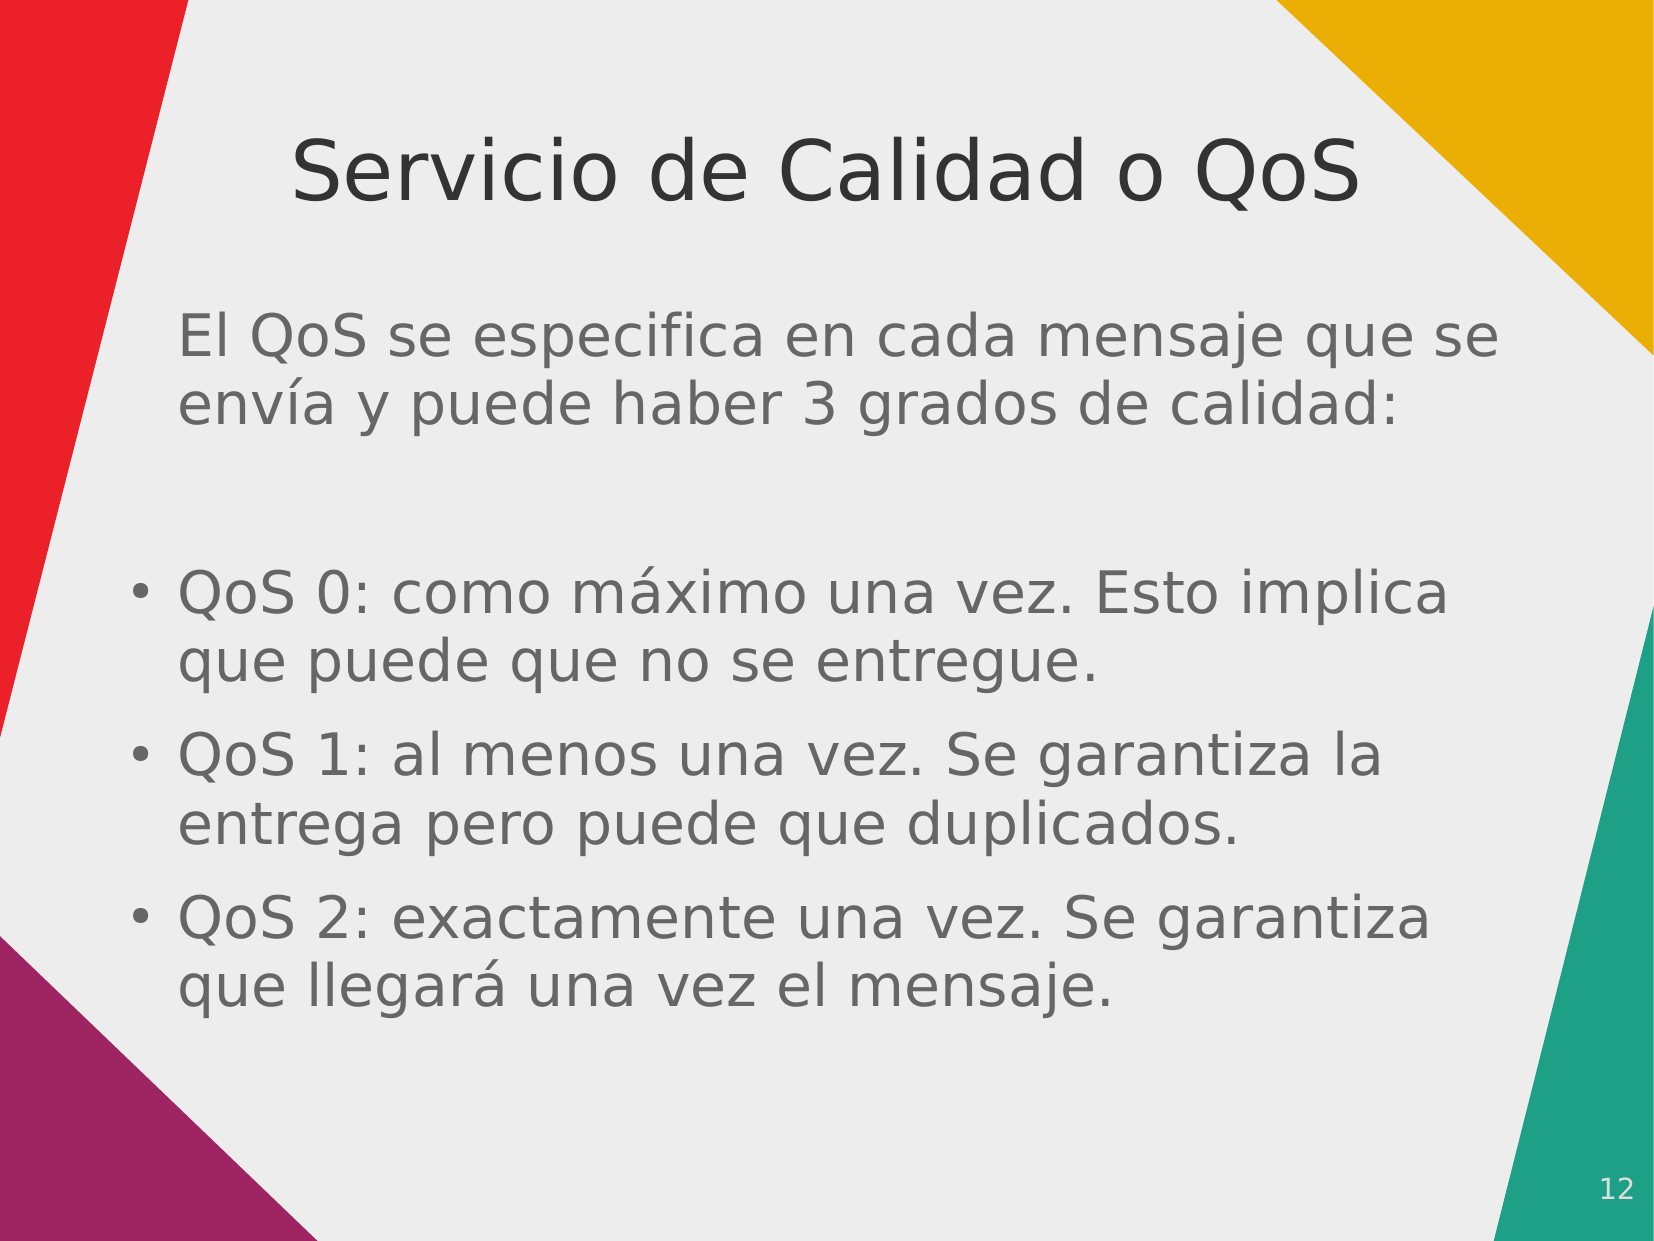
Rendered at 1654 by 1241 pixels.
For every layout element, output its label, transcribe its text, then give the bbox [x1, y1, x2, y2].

list El QoS se especifica en cada mensaje que se envía y puede haber 3 grados de calidad: QoS 0: como máximo una vez. Esto implica que puede que no se entregue. QoS 1: al menos una vez. Se garantiza la entrega pero puede que duplicados. QoS 2: exactamente una vez. Se garantiza que llegará una vez el mensaje. [114, 302, 1539, 1033]
title Servicio de Calidad o QoS [114, 73, 1539, 271]
